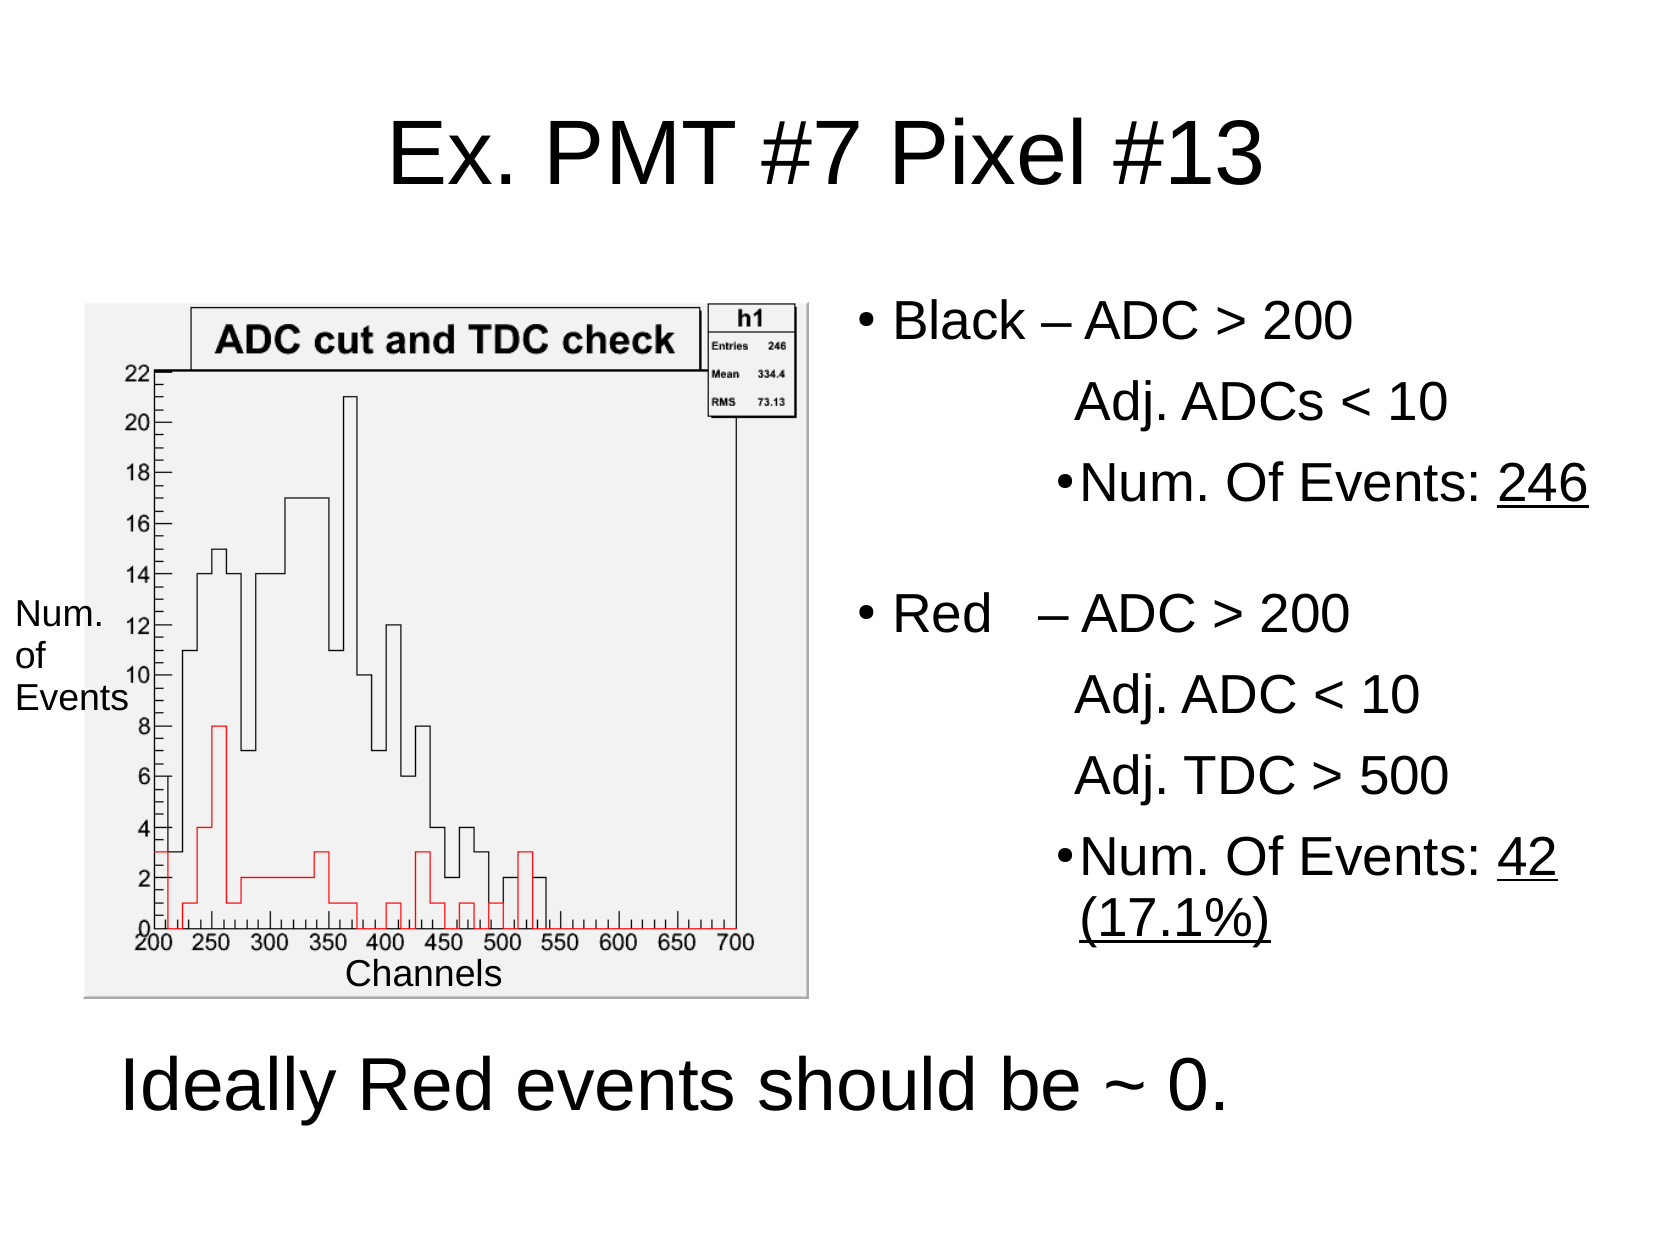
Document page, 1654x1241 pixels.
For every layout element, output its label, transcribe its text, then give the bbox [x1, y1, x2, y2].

text_box Num. of Events [0, 585, 166, 726]
text_box Ideally Red events should be ~ 0. [105, 1035, 1621, 1156]
title Ex. PMT #7 Pixel #13 [82, 49, 1571, 257]
picture [82, 301, 809, 999]
list Black – ADC > 200 Adj. ADCs < 10 Num. Of Events: 246 Red – ADC > 200 Adj. ADC < 10 Adj. TDC > 500 Num. Of Events: 42 (17.1%) [845, 290, 1606, 991]
text_box Channels [330, 945, 646, 1002]
